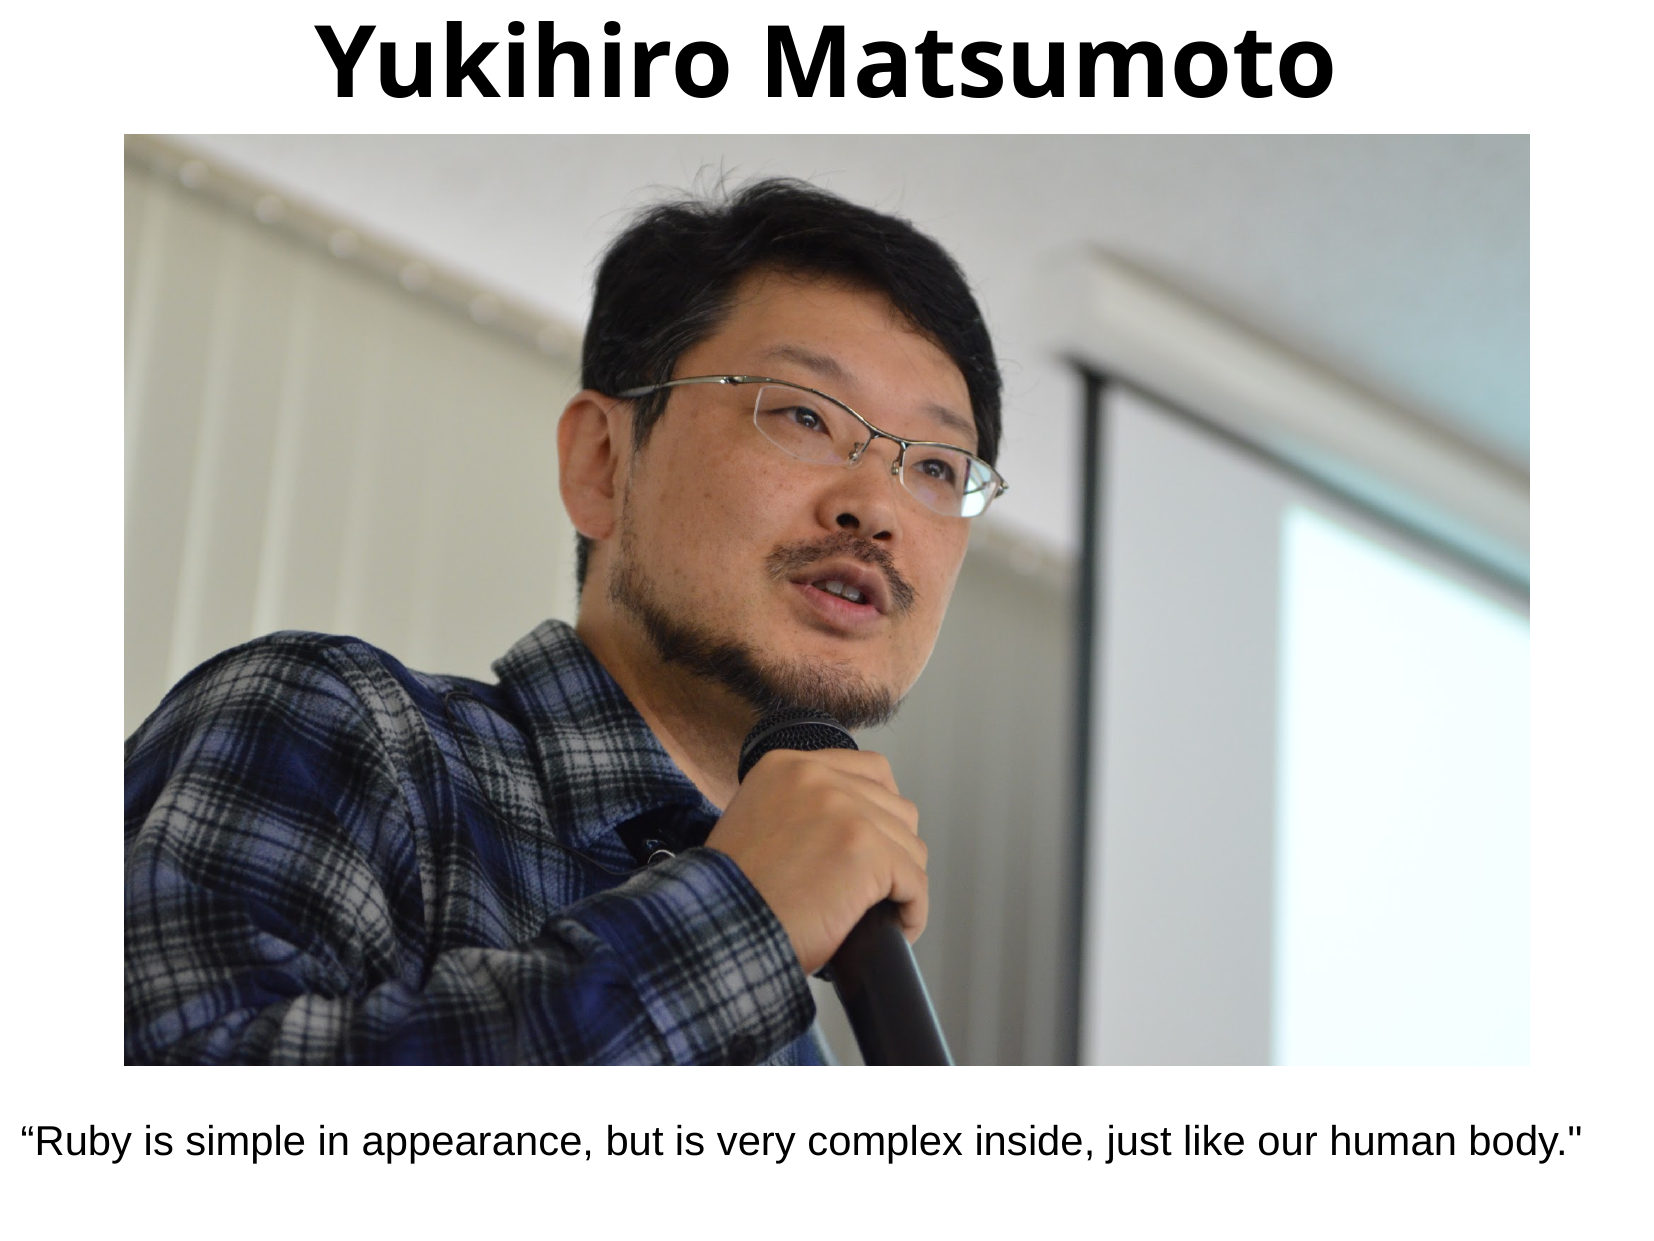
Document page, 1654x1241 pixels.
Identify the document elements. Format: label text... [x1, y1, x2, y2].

text_box “Ruby is simple in appearance, but is very complex inside, just like our human body." [5, 1110, 1630, 1219]
title Yukihiro Matsumoto [82, 0, 1571, 162]
picture [124, 134, 1530, 1066]
